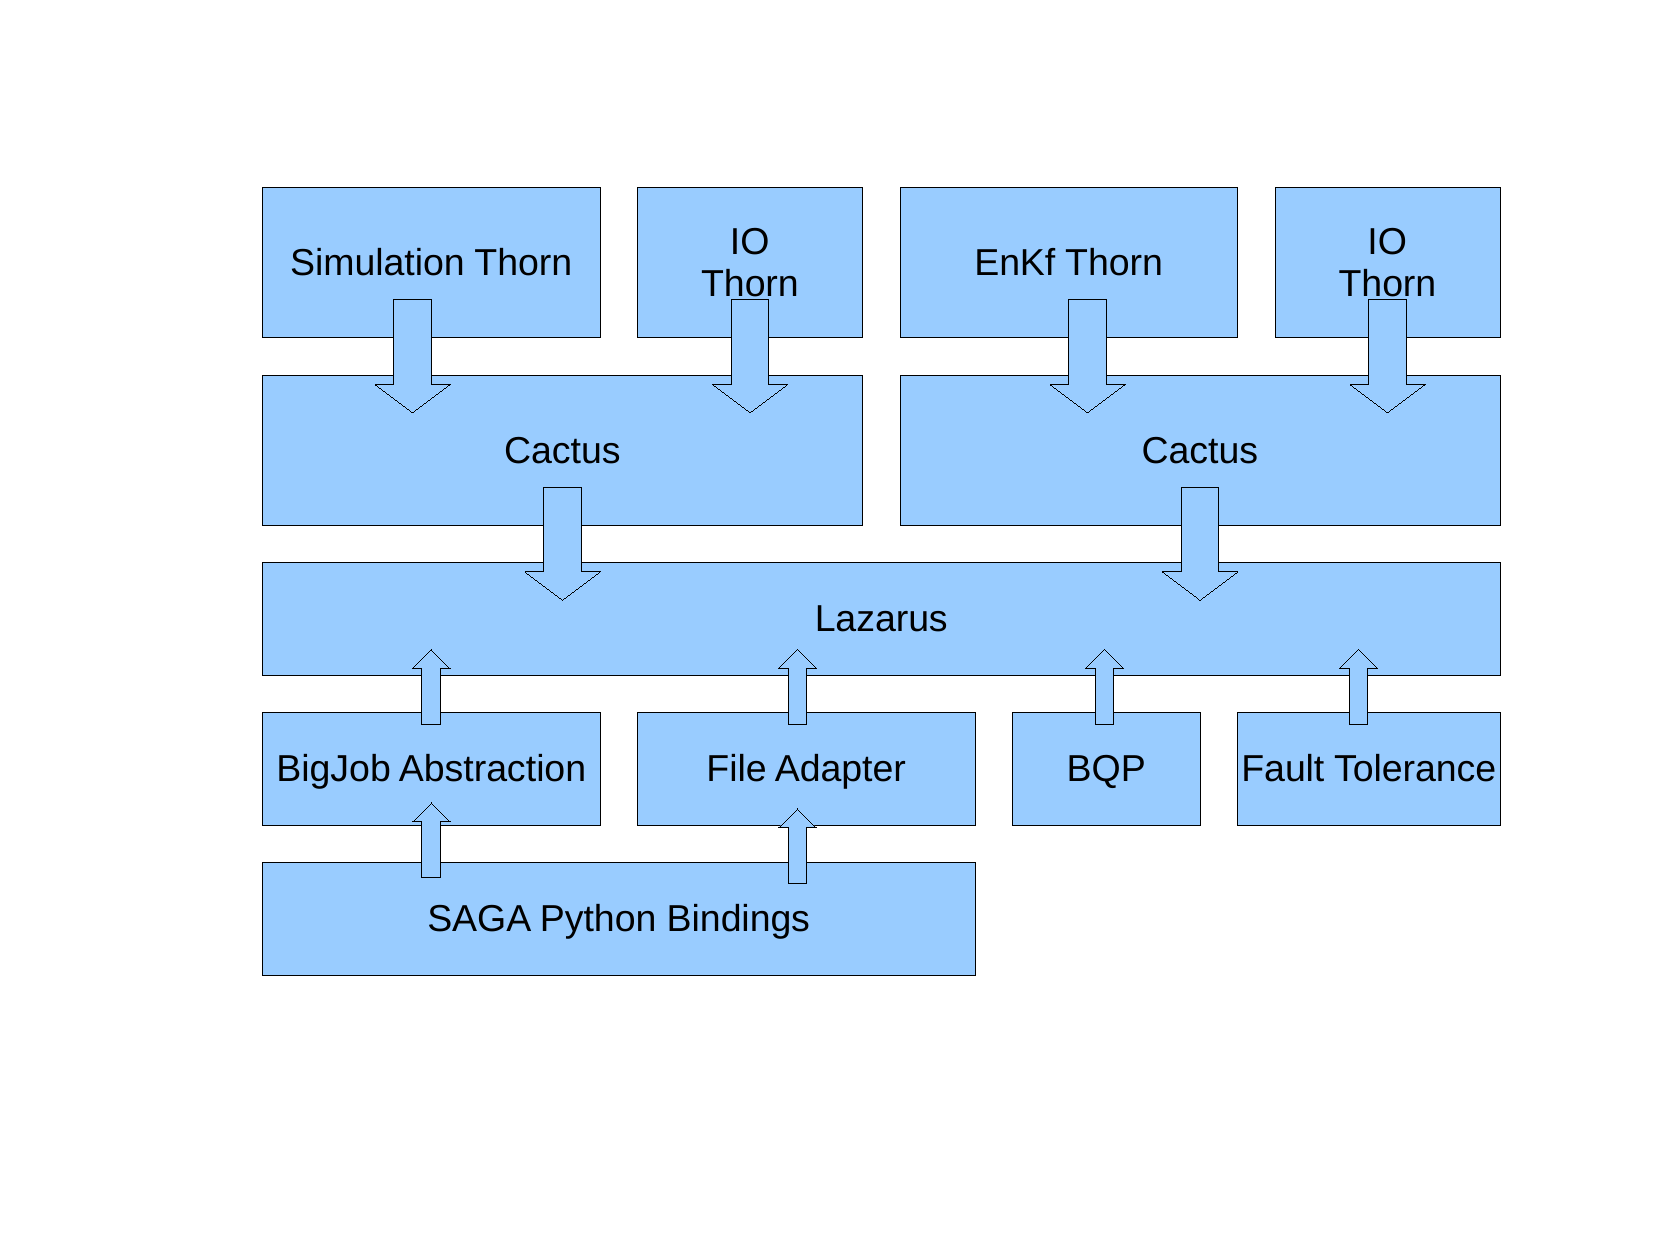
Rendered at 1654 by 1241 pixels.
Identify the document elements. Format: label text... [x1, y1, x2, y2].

text_box Lazarus [262, 562, 1501, 676]
text_box [778, 808, 817, 884]
text_box Cactus [262, 375, 863, 526]
text_box Fault Tolerance [1237, 712, 1501, 826]
text_box EnKf Thorn [900, 187, 1238, 338]
text_box Simulation Thorn [262, 187, 601, 338]
text_box File Adapter [637, 712, 976, 826]
text_box [712, 299, 788, 413]
text_box [778, 649, 817, 725]
text_box BQP [1012, 712, 1201, 826]
text_box IO Thorn [1275, 187, 1501, 338]
text_box [412, 649, 451, 725]
text_box [1085, 649, 1124, 725]
text_box IO Thorn [637, 187, 863, 338]
text_box [1339, 649, 1378, 725]
text_box [525, 487, 601, 601]
text_box BigJob Abstraction [262, 712, 601, 826]
text_box [412, 802, 451, 878]
text_box SAGA Python Bindings [262, 862, 976, 976]
text_box [1350, 299, 1426, 413]
text_box [375, 299, 451, 413]
text_box [1050, 299, 1126, 413]
text_box Cactus [900, 375, 1501, 526]
text_box [1162, 487, 1238, 601]
